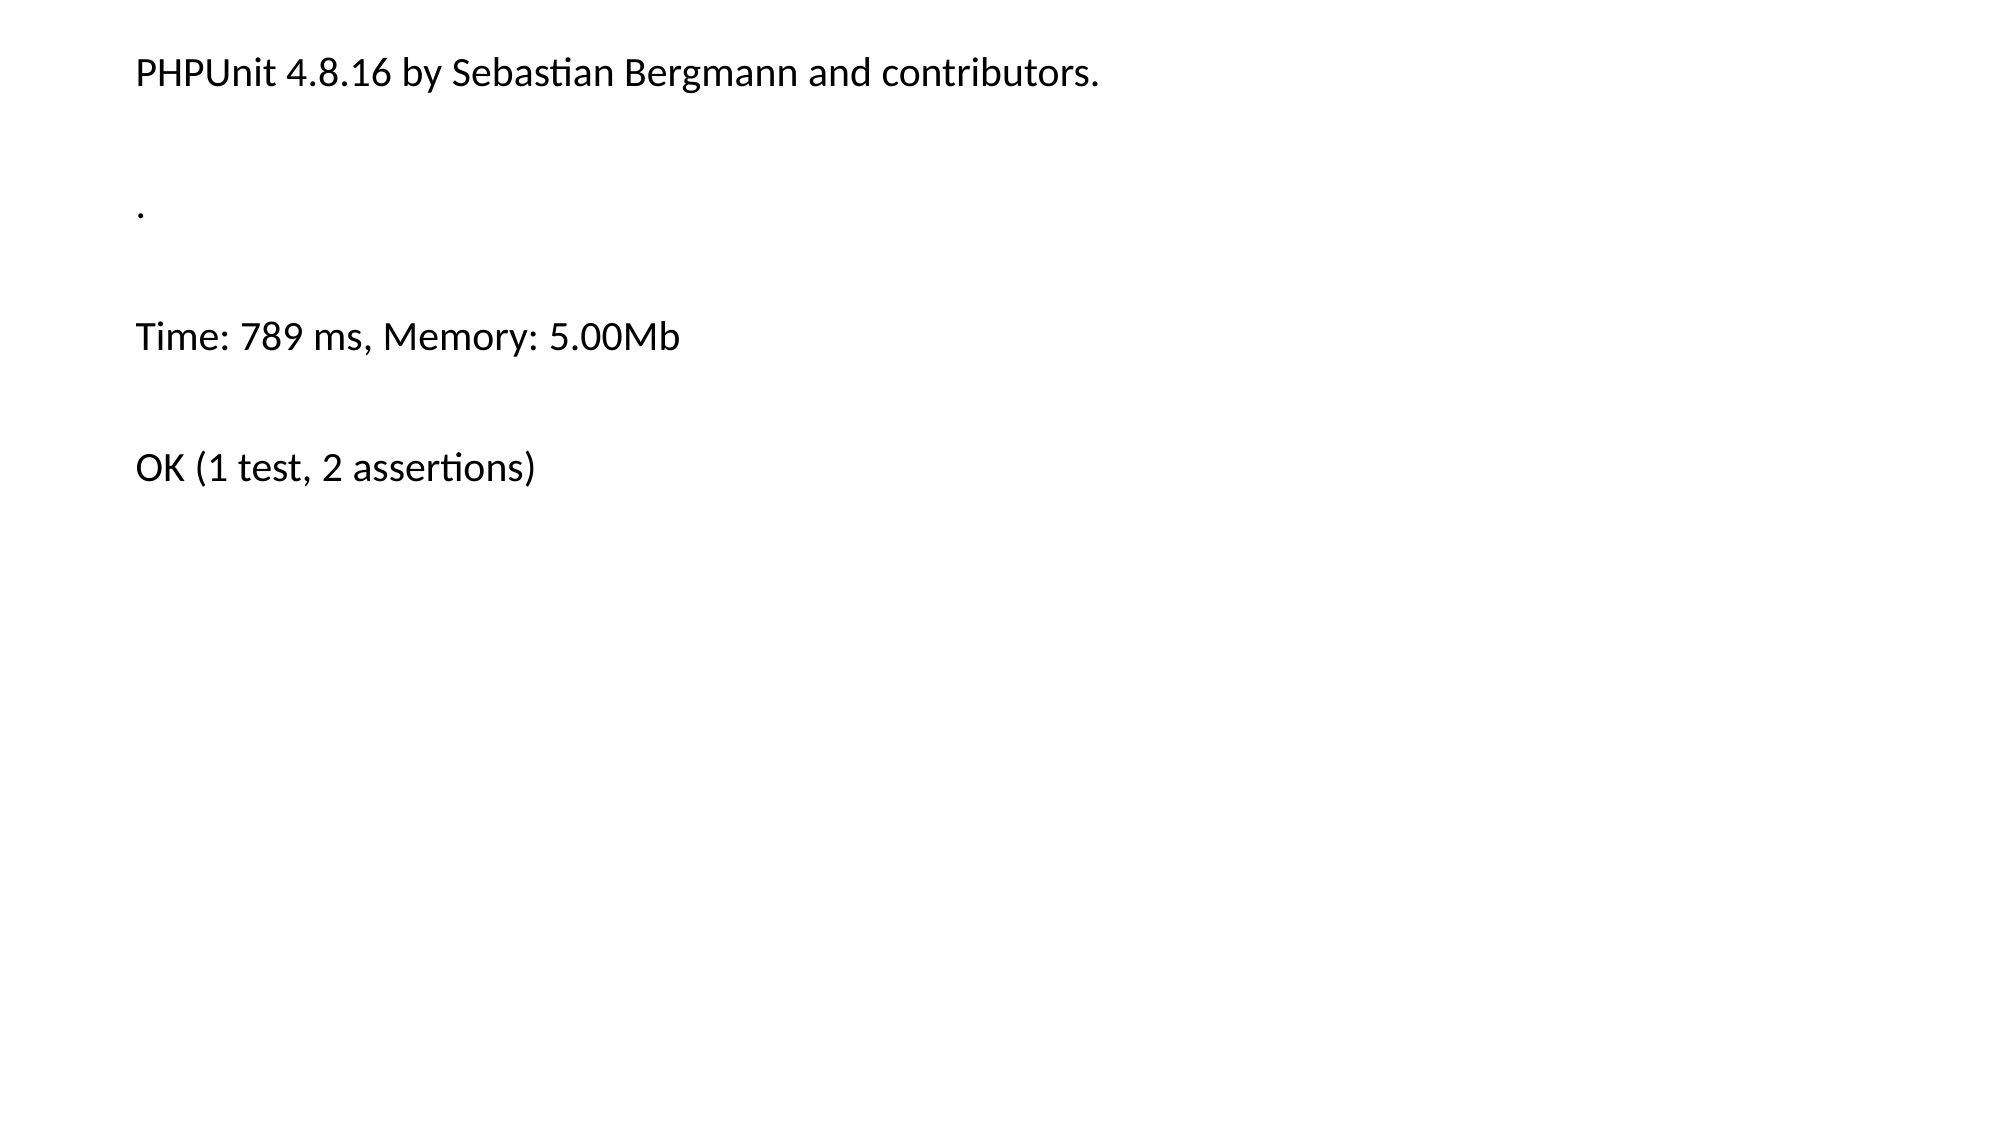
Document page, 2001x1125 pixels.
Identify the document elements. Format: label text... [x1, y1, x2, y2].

list PHPUnit 4.8.16 by Sebastian Bergmann and contributors. . Time: 789 ms, Memory: 5.00Mb OK (1 test, 2 assertions) [120, 42, 1894, 1085]
